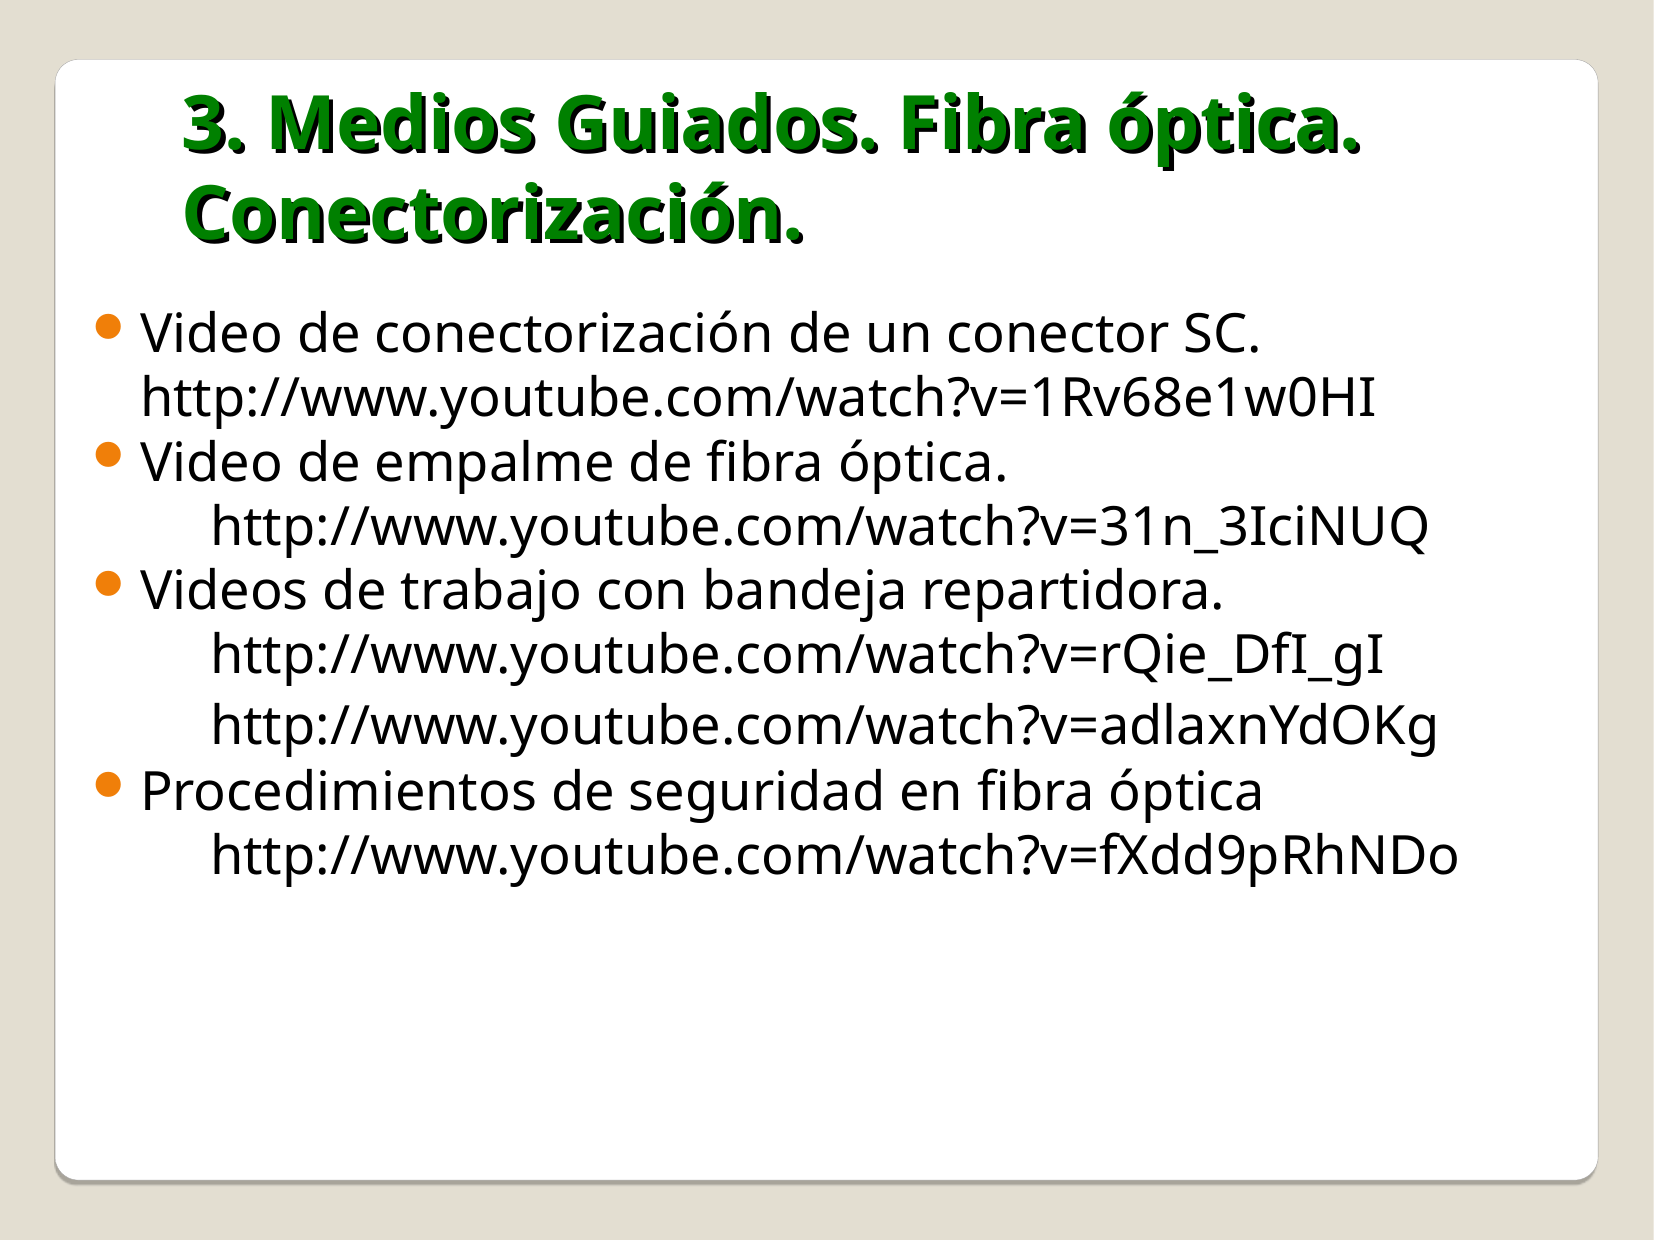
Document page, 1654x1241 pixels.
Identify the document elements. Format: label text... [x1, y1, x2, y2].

title 3. Medios Guiados. Fibra óptica. Conectorización. [165, 66, 1654, 259]
list Video de conectorización de un conector SC. http://www.youtube.com/watch?v=1Rv68e1w0HI Video de empalme de fibra óptica. http://www.youtube.com/watch?v=31n_3IciNUQ Videos de trabajo con bandeja repartidora. http://www.youtube.com/watch?v=rQie_DfI_gI http://www.youtube.com/watch?v=adlaxnYdOKg Procedimientos de seguridad en fibra óptica http://www.youtube.com/watch?v=fXdd9pRhNDo [58, 289, 1548, 1093]
